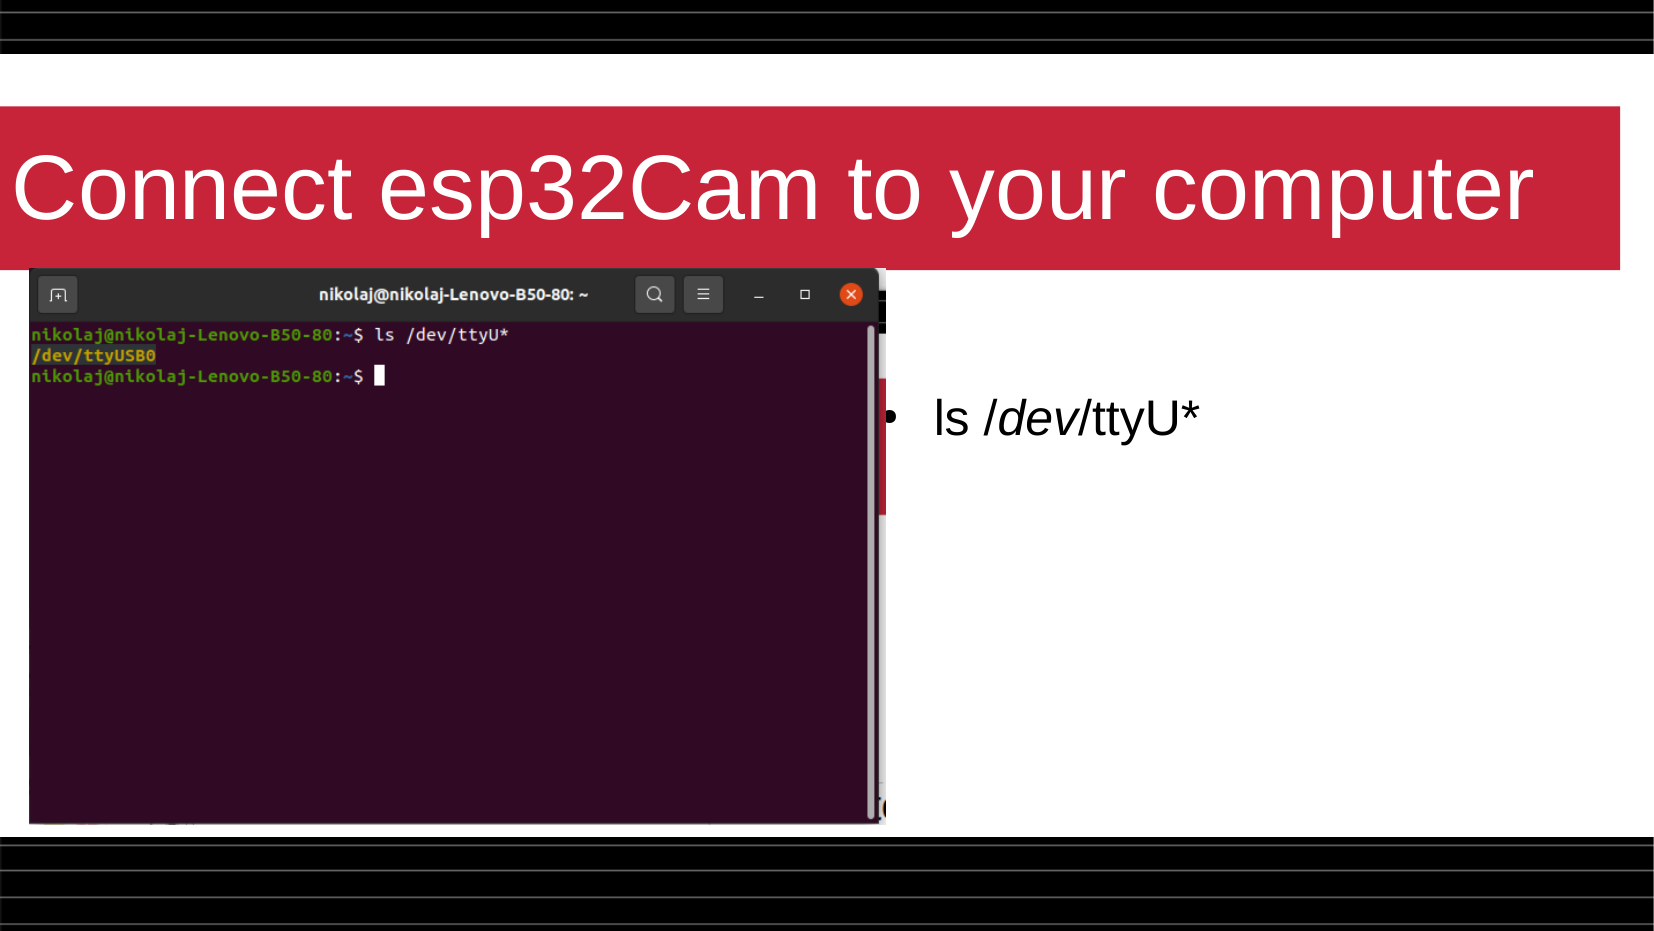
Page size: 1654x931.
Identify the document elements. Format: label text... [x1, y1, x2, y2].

picture [0, 837, 1654, 931]
list ls /dev/ttyU* [886, 390, 1654, 603]
picture [29, 268, 886, 826]
title Connect esp32Cam to your computer [0, 106, 1621, 271]
picture [0, 0, 1654, 54]
